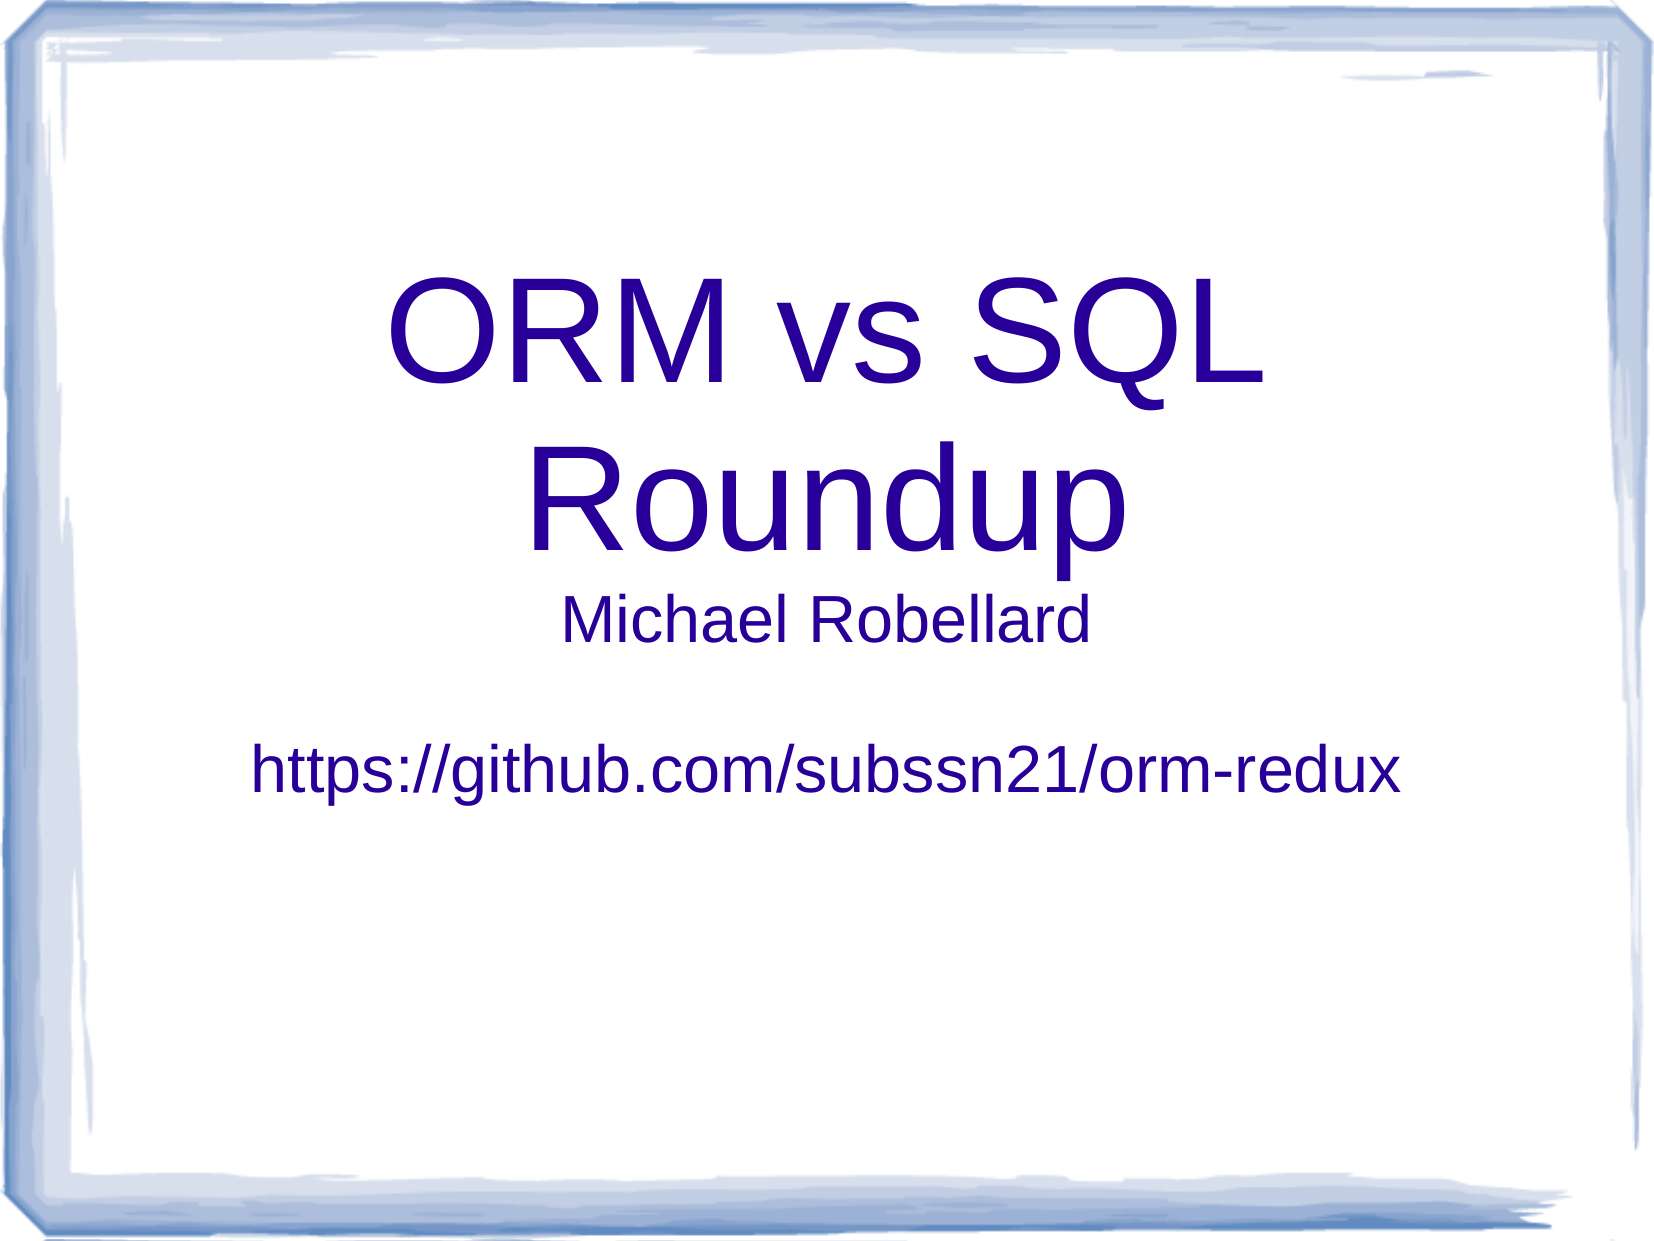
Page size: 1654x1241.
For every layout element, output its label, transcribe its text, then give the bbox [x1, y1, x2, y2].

subtitle ORM vs SQL Roundup Michael Robellard https://github.com/subssn21/orm-redux [82, 49, 1571, 1004]
picture [0, 0, 1654, 1241]
